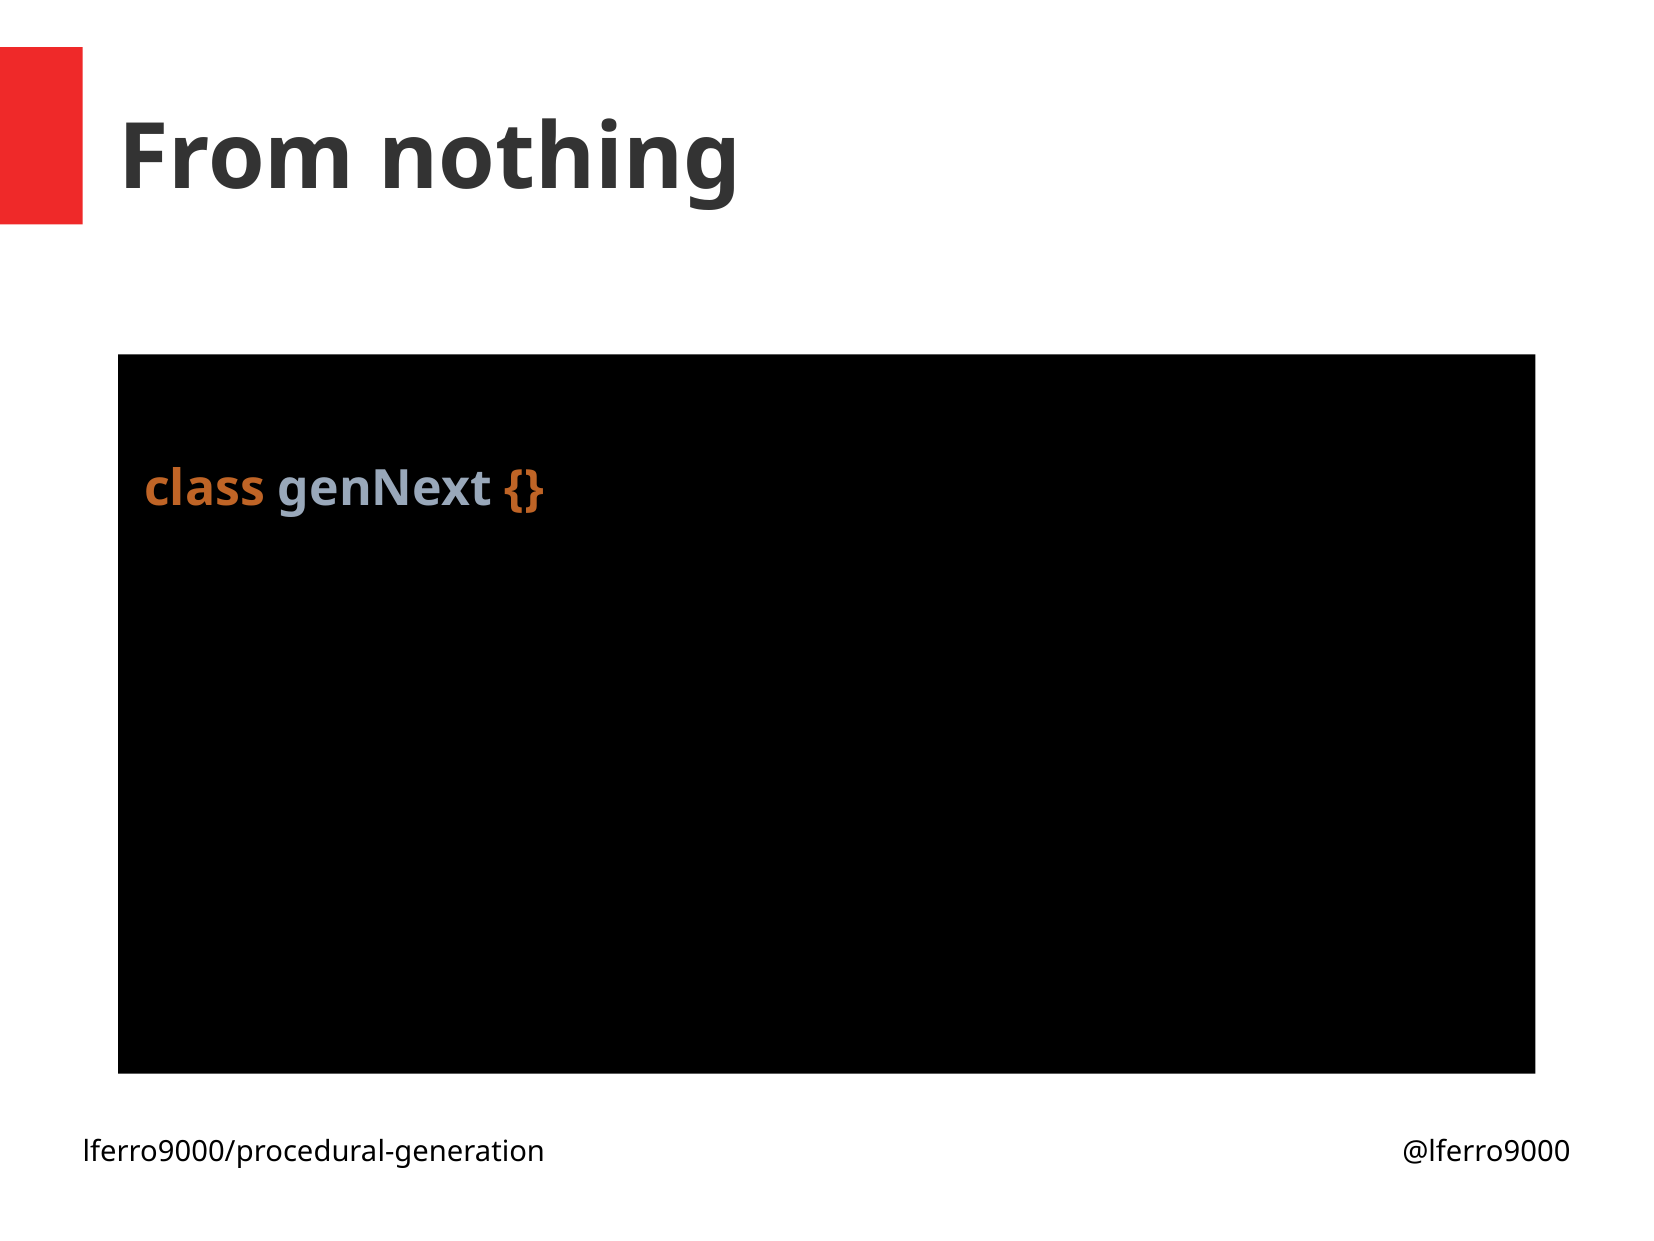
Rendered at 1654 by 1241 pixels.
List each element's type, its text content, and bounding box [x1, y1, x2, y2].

title From nothing [118, 49, 1571, 257]
list class genNext {} [118, 354, 1536, 1074]
